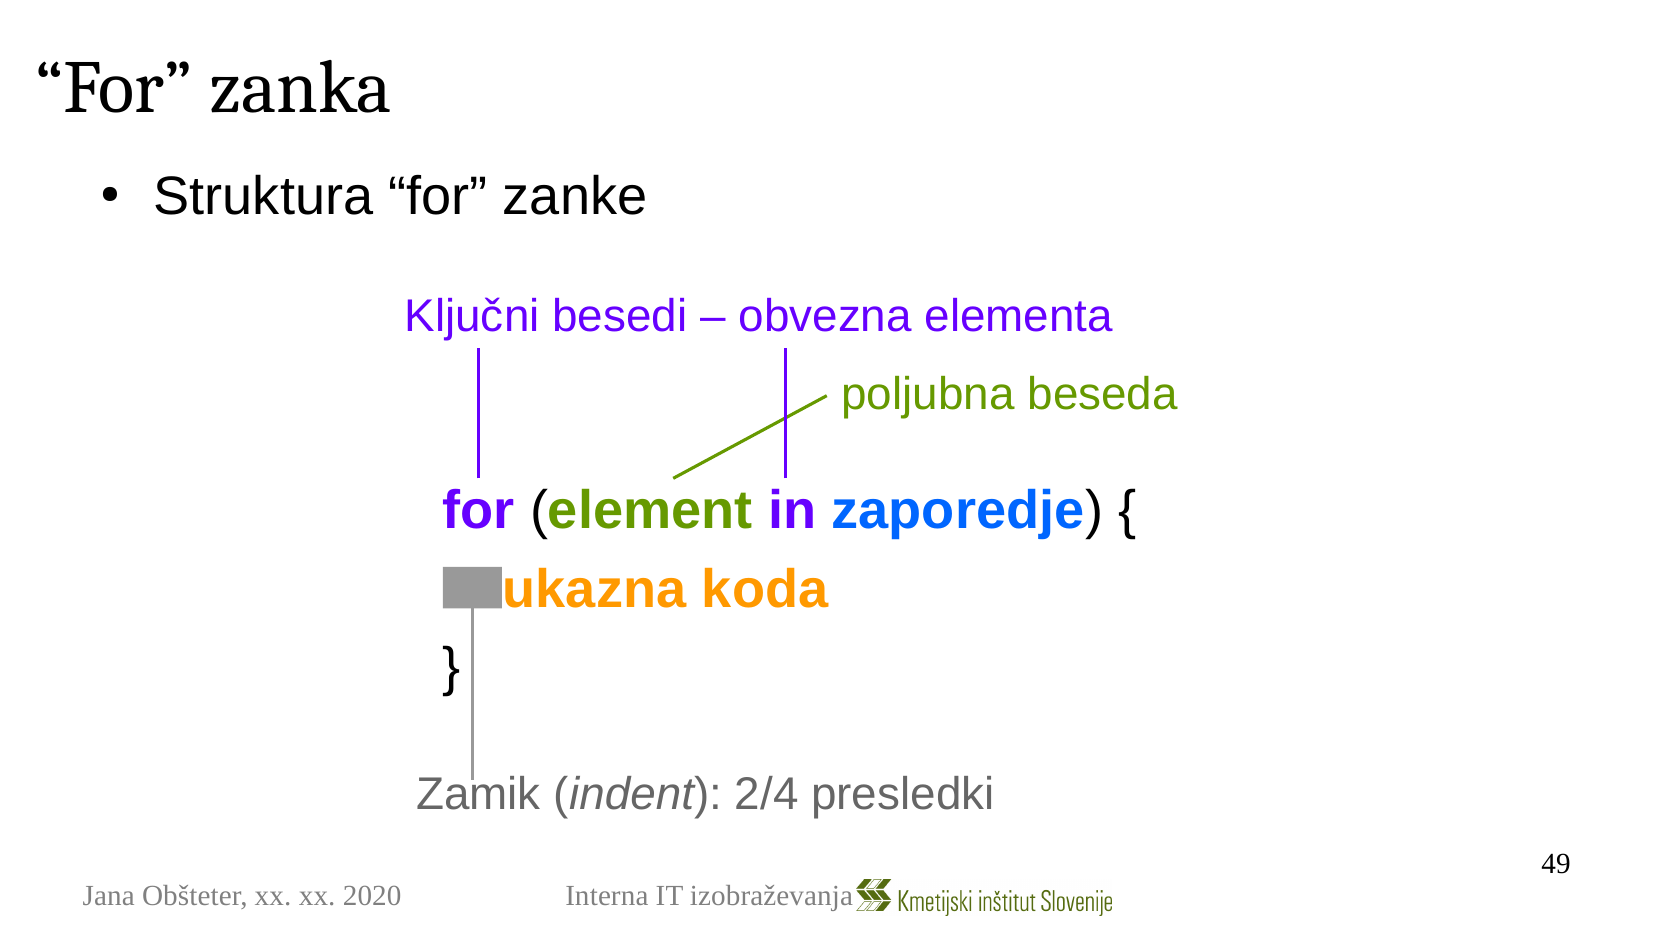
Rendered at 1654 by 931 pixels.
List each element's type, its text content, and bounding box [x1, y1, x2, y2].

text_box Zamik (indent): 2/4 presledki [401, 760, 1205, 827]
text_box [442, 566, 502, 609]
text_box poljubna beseda [826, 360, 1229, 478]
list Struktura “for” zanke for (element in zaporedje) { ukazna koda } [82, 165, 1642, 827]
picture [856, 879, 1112, 916]
title “For” zanka [35, 21, 1524, 154]
text_box Ključni besedi – obvezna elementa [389, 282, 1193, 349]
